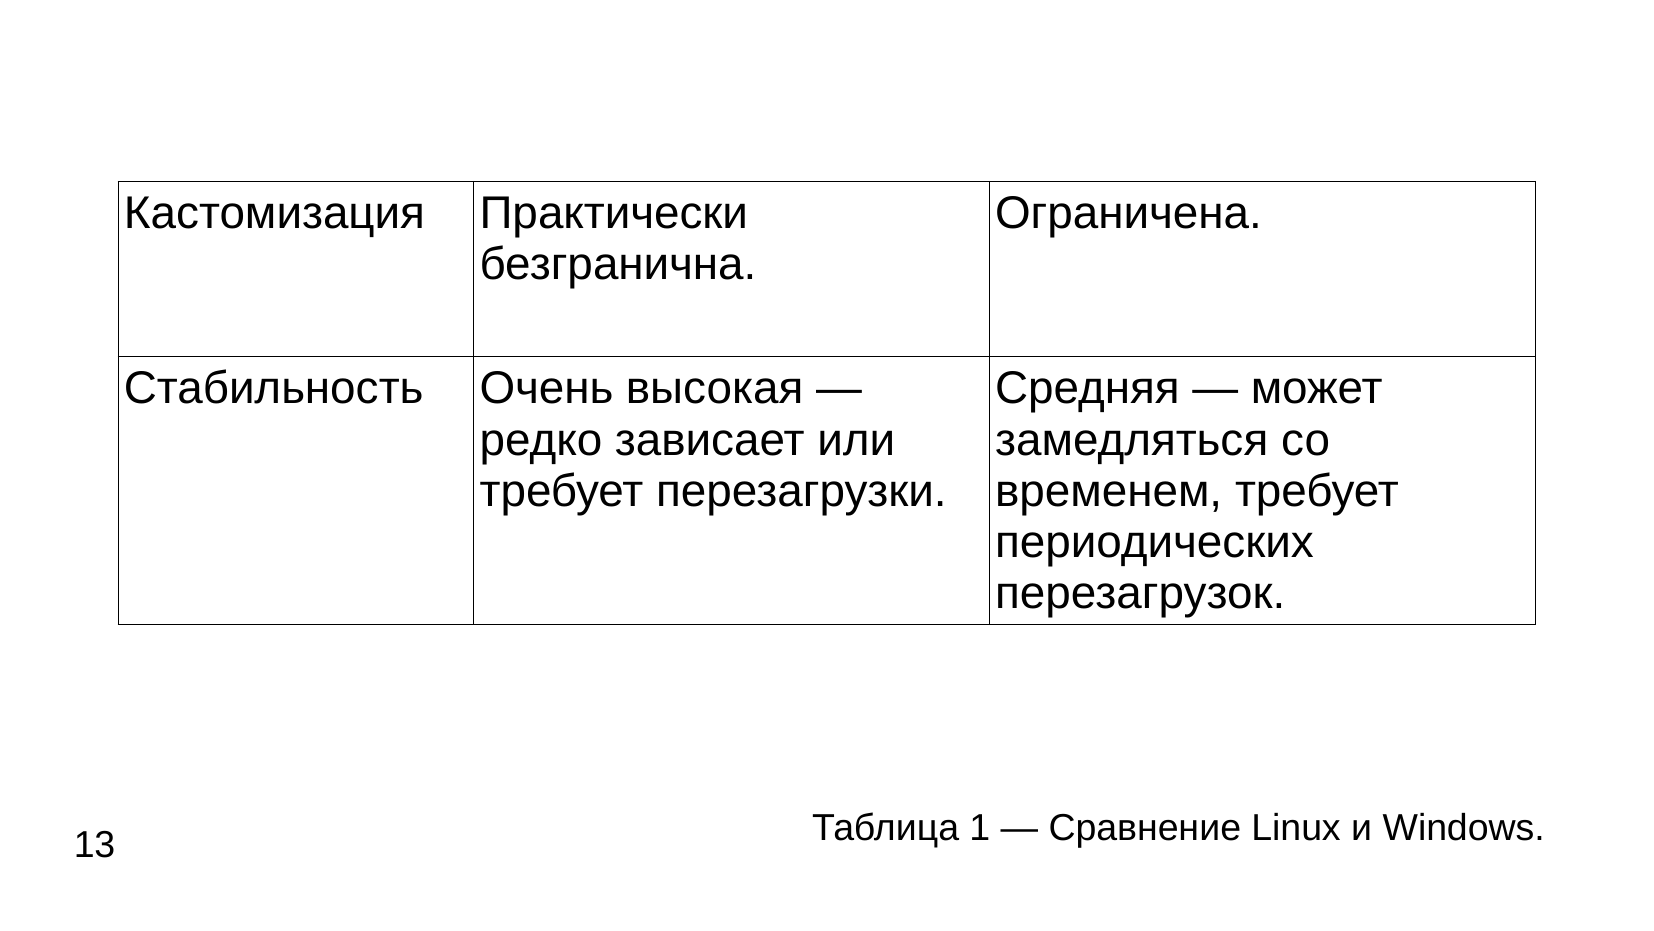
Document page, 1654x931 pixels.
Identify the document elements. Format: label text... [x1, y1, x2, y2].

table_header Практически безгранична. [474, 182, 989, 356]
table_header Кастомизация [119, 182, 473, 356]
text_box <номер> [59, 815, 621, 886]
table_cell Очень высокая — редко зависает или требует перезагрузки. [474, 357, 989, 624]
table_header Ограничена. [990, 182, 1535, 356]
table_cell Средняя — может замедляться со временем, требует периодических перезагрузок. [990, 357, 1535, 624]
table_cell Стабильность [119, 357, 473, 624]
text_box Таблица 1 — Сравнение Linux и Windows. [797, 799, 1561, 857]
